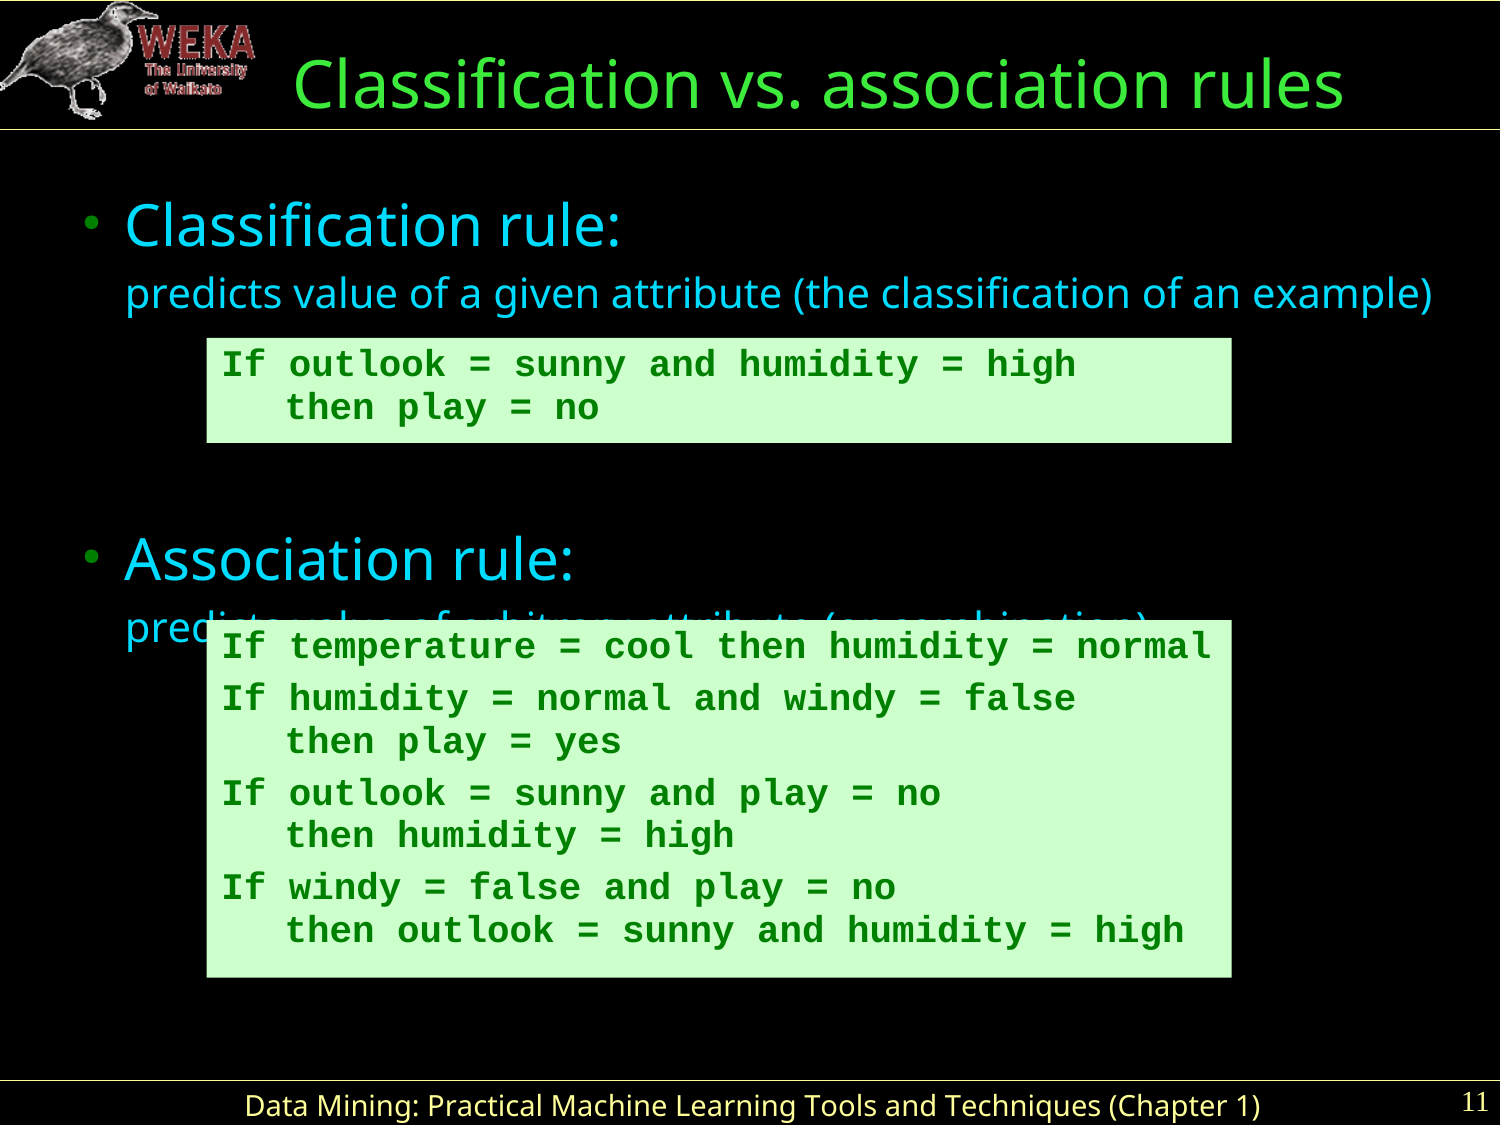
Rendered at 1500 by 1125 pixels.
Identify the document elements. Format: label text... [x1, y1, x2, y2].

text_box If outlook = sunny and humidity = high then play = no [206, 337, 1232, 443]
picture [0, 1, 266, 129]
text_box If temperature = cool then humidity = normal If humidity = normal and windy = false then play = yes If outlook = sunny and play = no then humidity = high If windy = false and play = no then outlook = sunny and humidity = high [206, 620, 1232, 978]
title Classification vs. association rules [278, 29, 1500, 177]
list Classification rule: predicts value of a given attribute (the classification of an example) Association rule: predicts value of arbitrary attribute (or combination) [67, 177, 1500, 1108]
